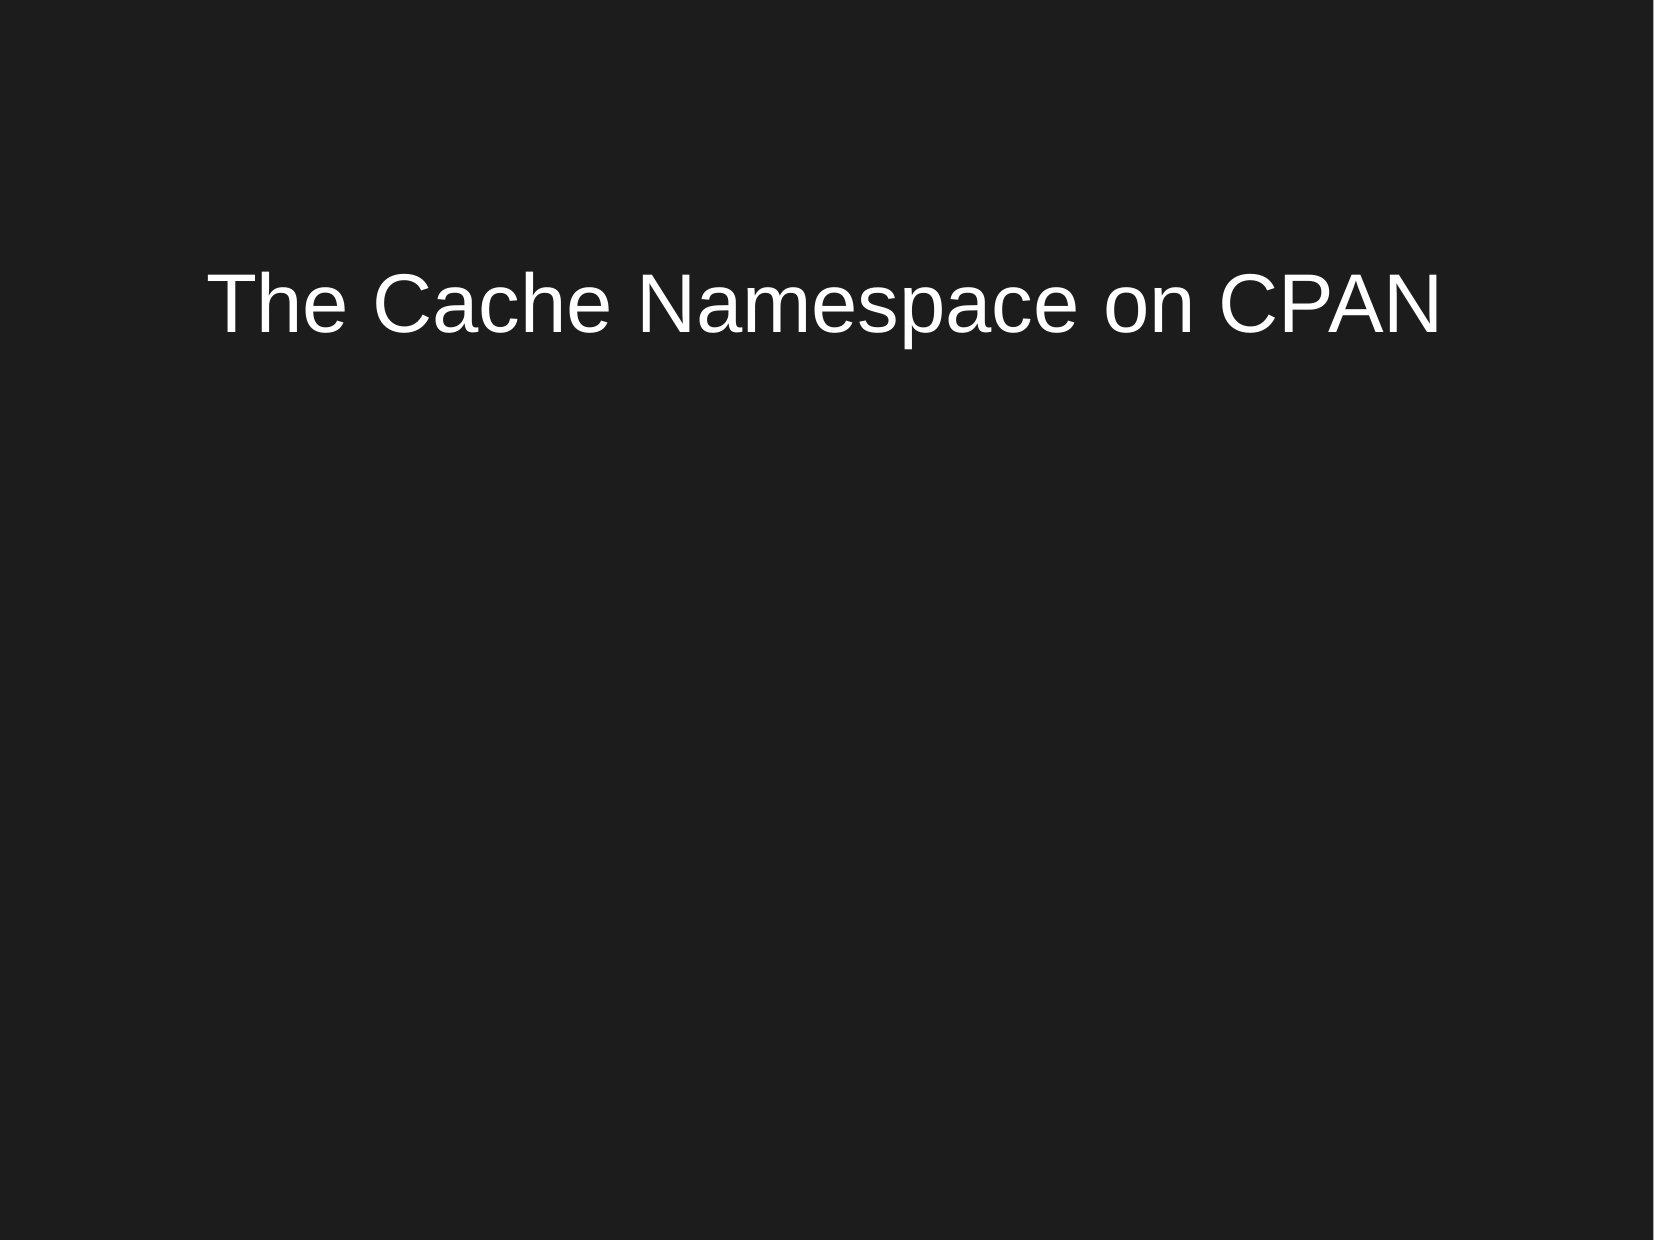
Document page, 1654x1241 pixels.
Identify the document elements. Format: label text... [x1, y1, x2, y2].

text_box The Cache Namespace on CPAN [90, 250, 1561, 1053]
